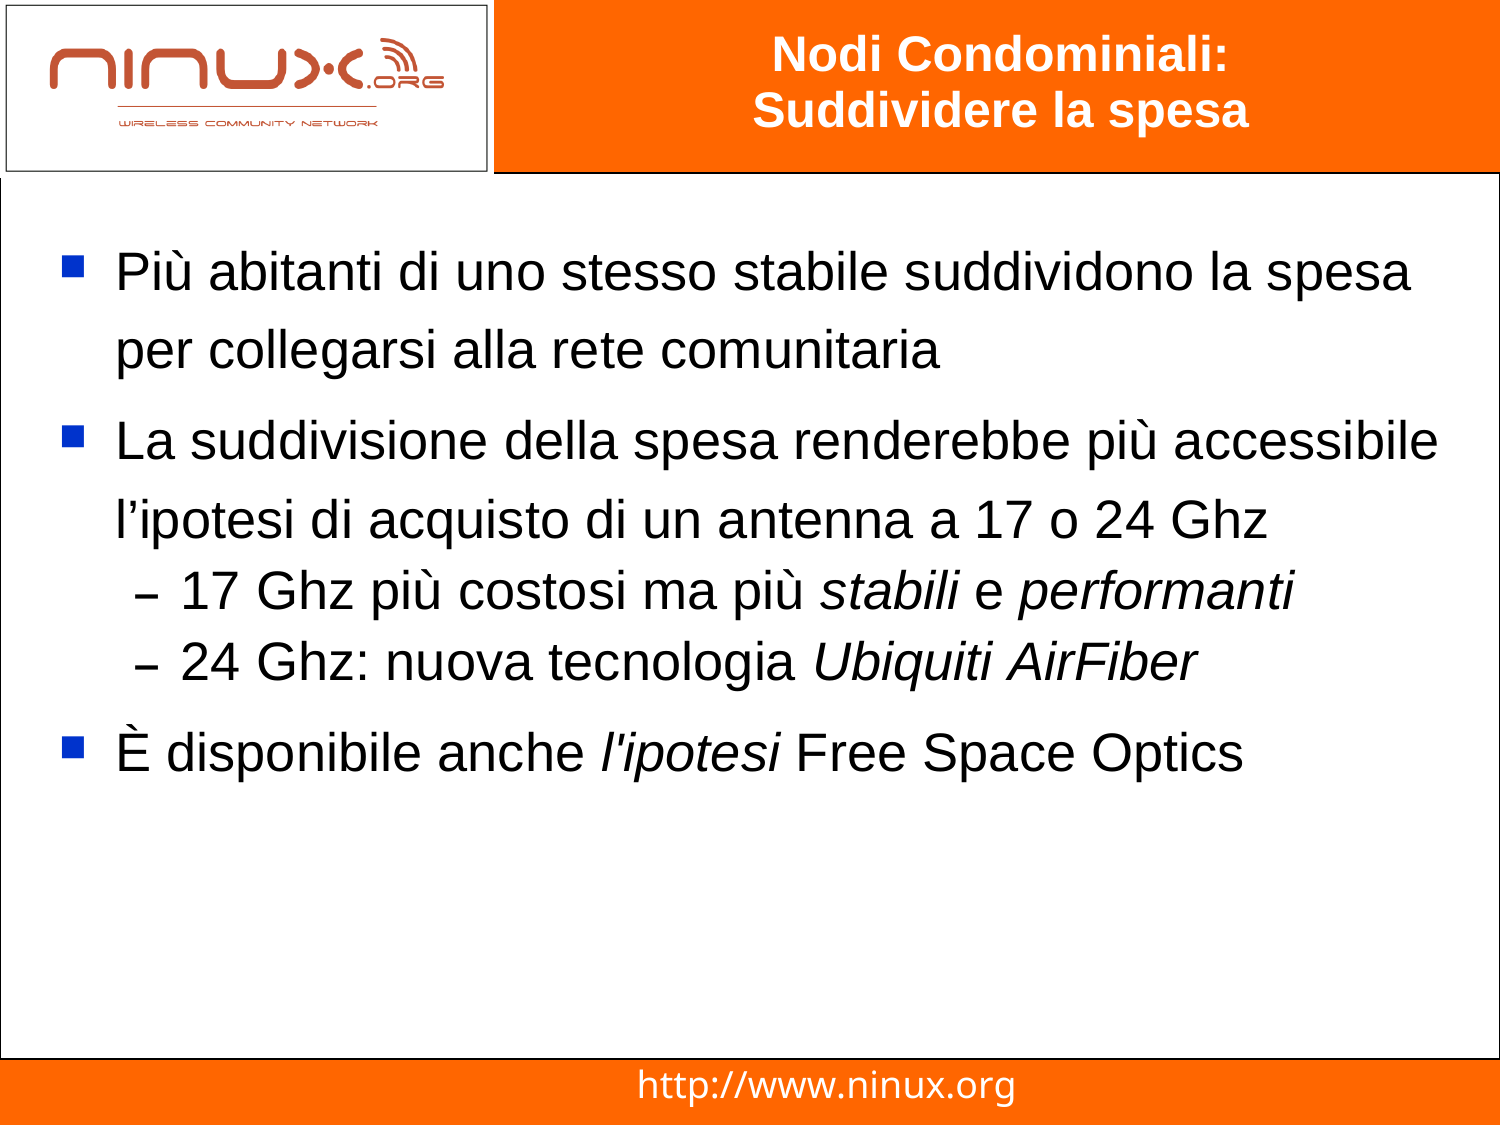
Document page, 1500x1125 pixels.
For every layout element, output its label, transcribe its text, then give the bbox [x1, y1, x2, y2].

picture [0, 0, 494, 178]
list Più abitanti di uno stesso stabile suddividono la spesa per collegarsi alla rete comunitaria La suddivisione della spesa renderebbe più accessibile l’ipotesi di acquisto di un antenna a 17 o 24 Ghz 17 Ghz più costosi ma più stabili e performanti 24 Ghz: nuova tecnologia Ubiquiti AirFiber È disponibile anche l'ipotesi Free Space Optics [43, 215, 1466, 1036]
text_box http://www.ninux.org [621, 1053, 1159, 1125]
title Nodi Condominiali: Suddividere la spesa [501, 0, 1500, 165]
